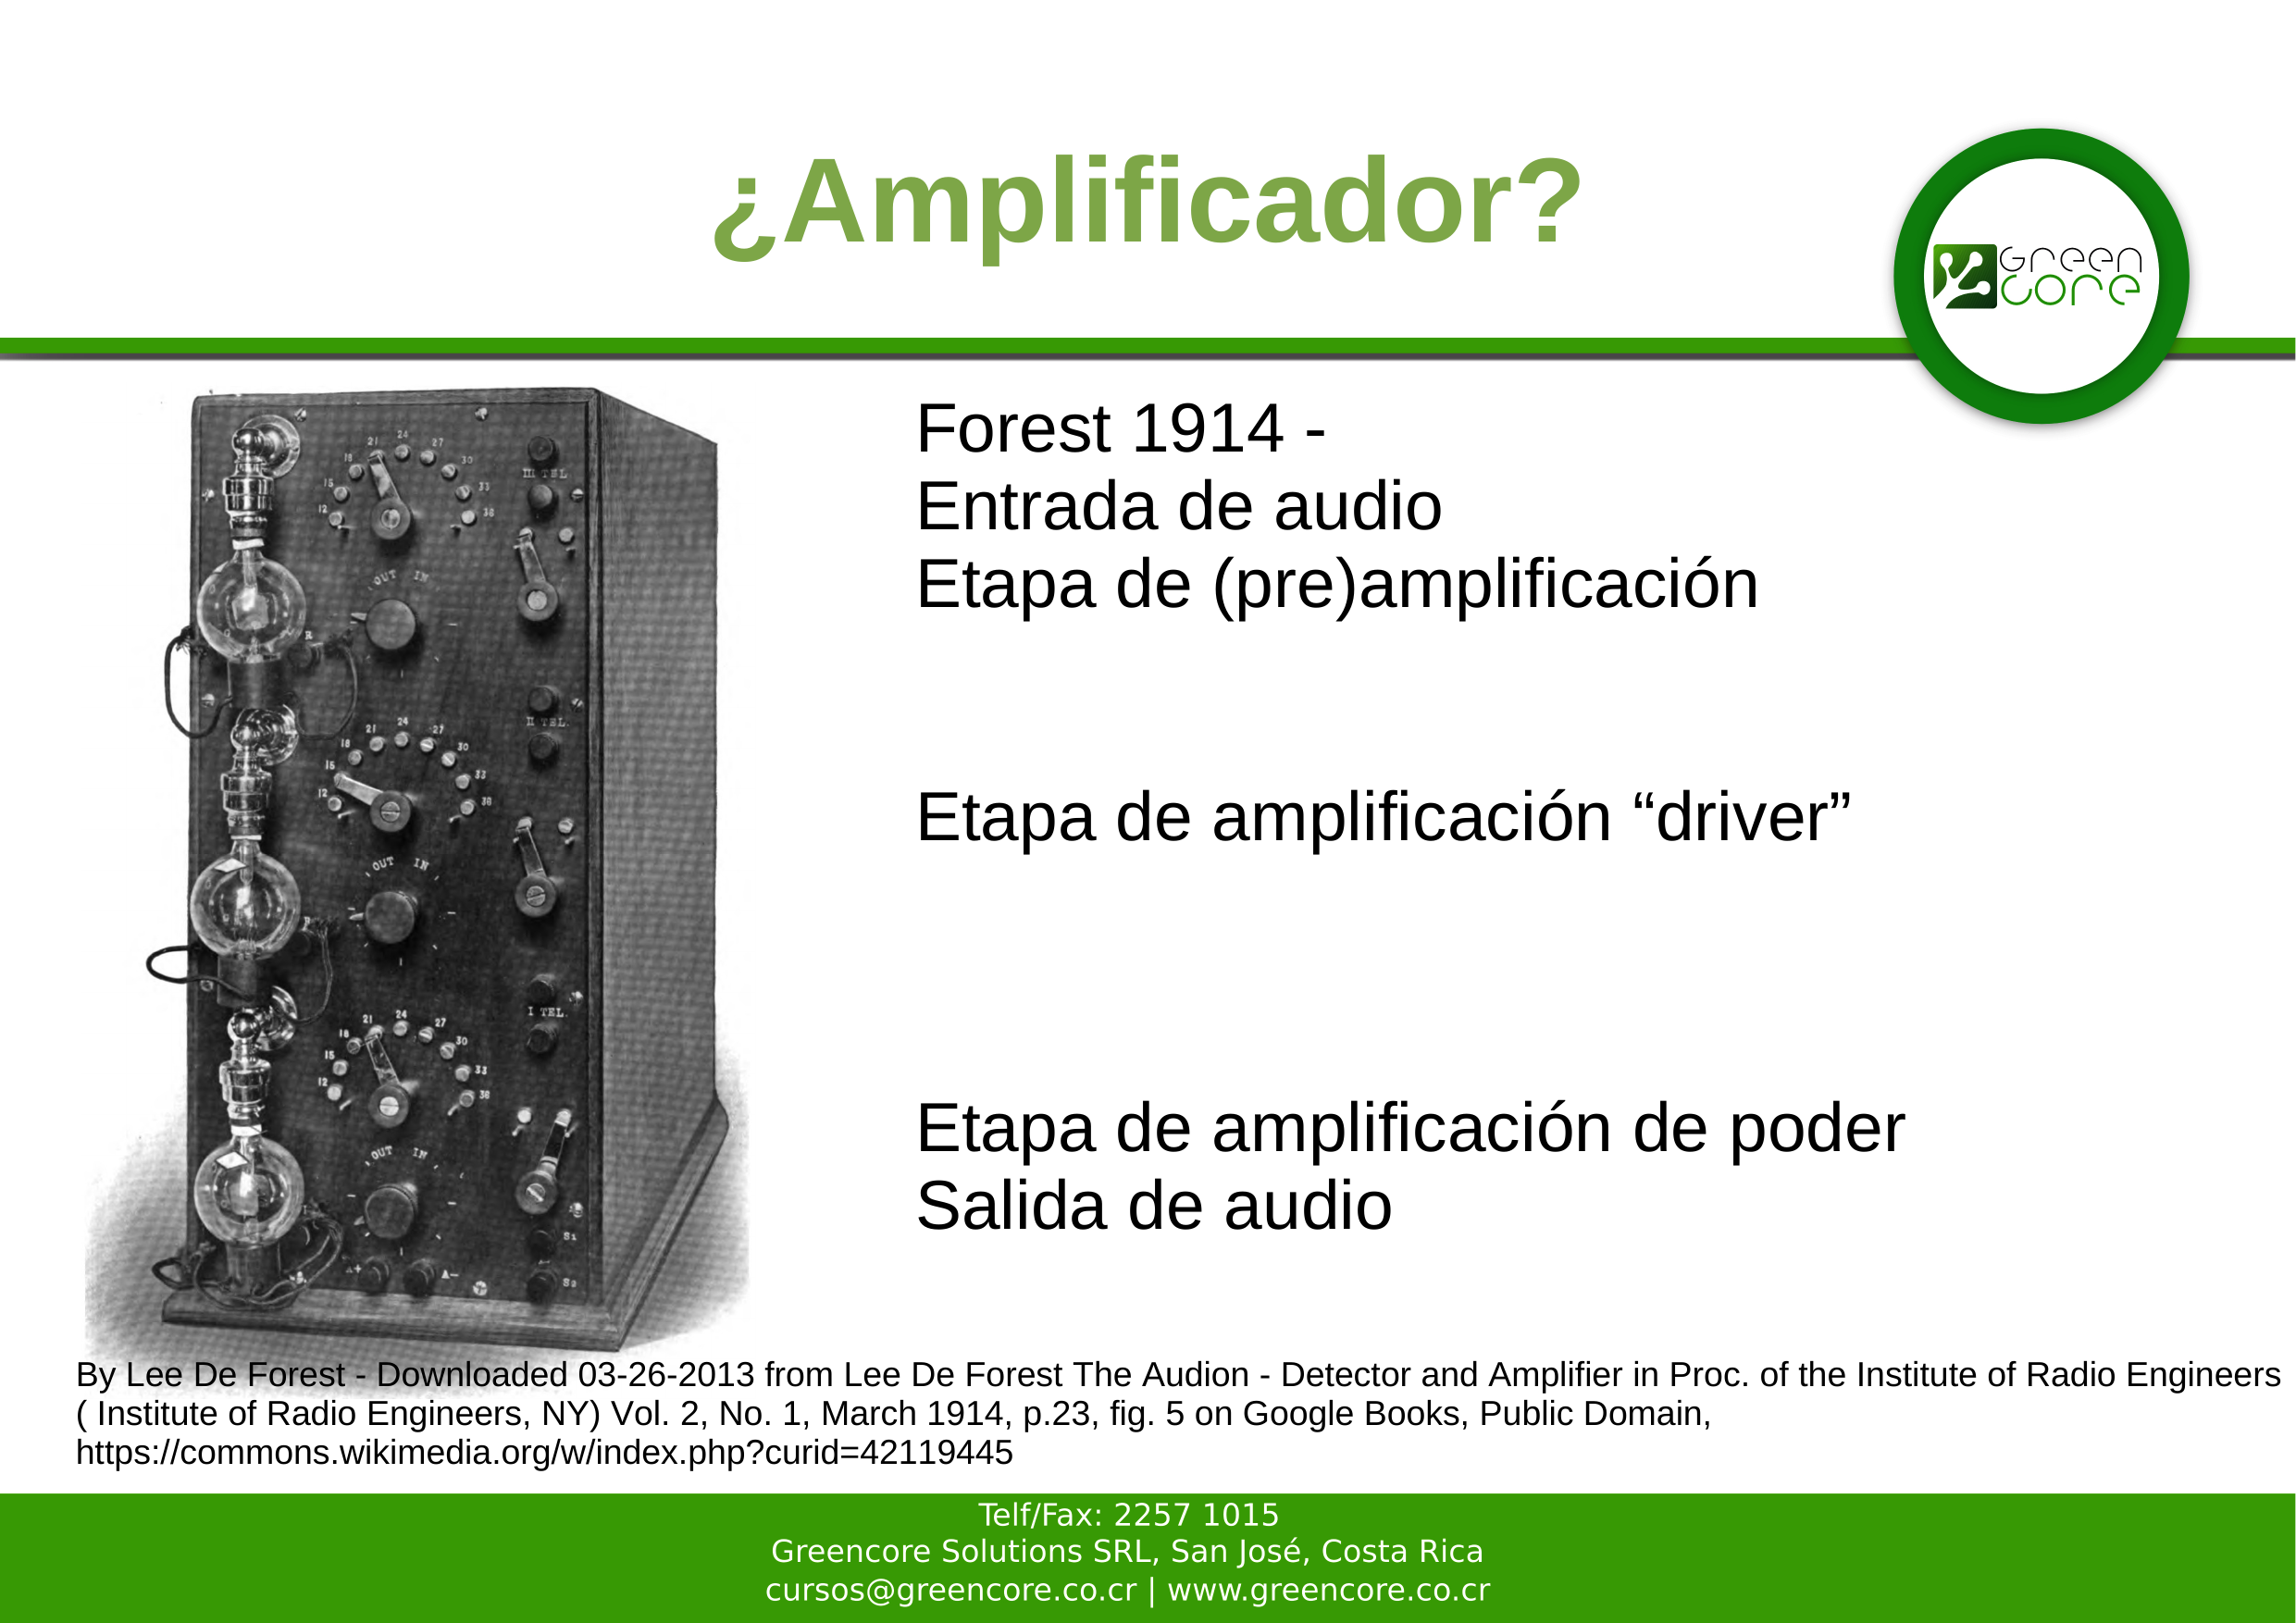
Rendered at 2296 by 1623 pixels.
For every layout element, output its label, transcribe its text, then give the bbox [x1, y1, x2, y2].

text_box By Lee De Forest - Downloaded 03-26-2013 from Lee De Forest The Audion - Detector and Amplifier in Proc. of the Institute of Radio Engineers ( Institute of Radio Engineers, NY) Vol. 2, No. 1, March 1914, p.23, fig. 5 on Google Books, Public Domain, https://commons.wikimedia.org/w/index.php?curid=42119445 [62, 1348, 2296, 1480]
title ¿Amplificador? [115, 64, 2181, 336]
picture [0, 0, 2296, 1623]
text_box Forest 1914 - Entrada de audio Etapa de (pre)amplificación Etapa de amplificación “driver” Etapa de amplificación de poder Salida de audio [901, 382, 2214, 1251]
